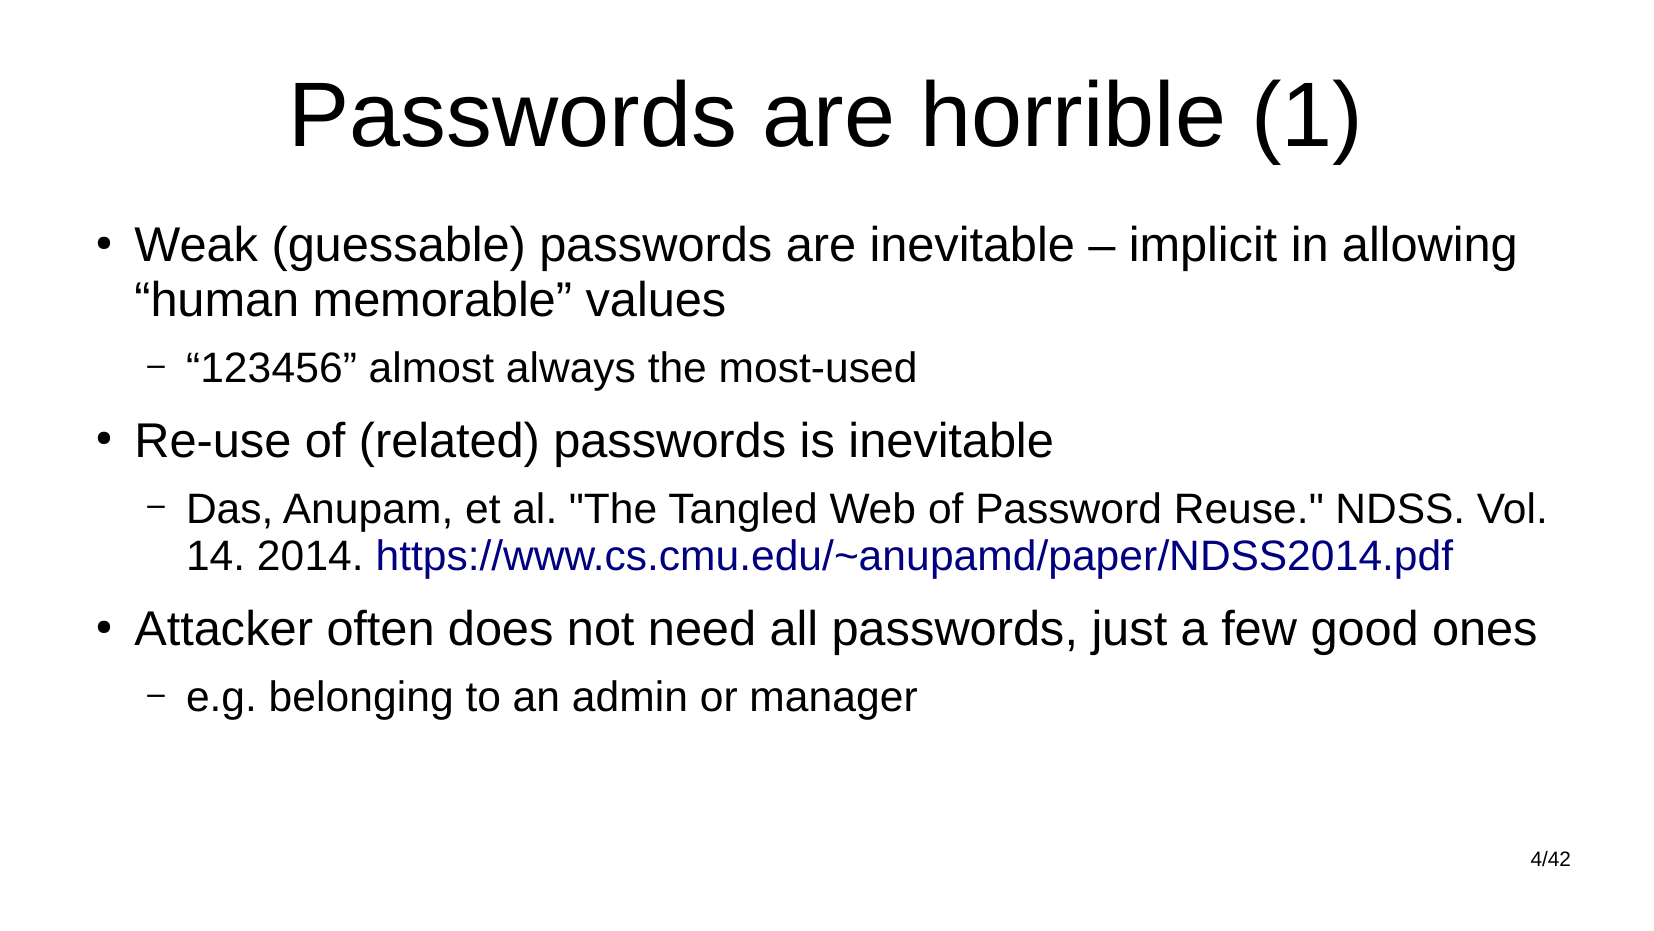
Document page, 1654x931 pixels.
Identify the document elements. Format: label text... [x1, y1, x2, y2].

list Weak (guessable) passwords are inevitable – implicit in allowing “human memorable” values “123456” almost always the most-used Re-use of (related) passwords is inevitable Das, Anupam, et al. "The Tangled Web of Password Reuse." NDSS. Vol. 14. 2014. https://www.cs.cmu.edu/~anupamd/paper/NDSS2014.pdf Attacker often does not need all passwords, just a few good ones e.g. belonging to an admin or manager [82, 217, 1571, 758]
title Passwords are horrible (1) [82, 37, 1571, 193]
